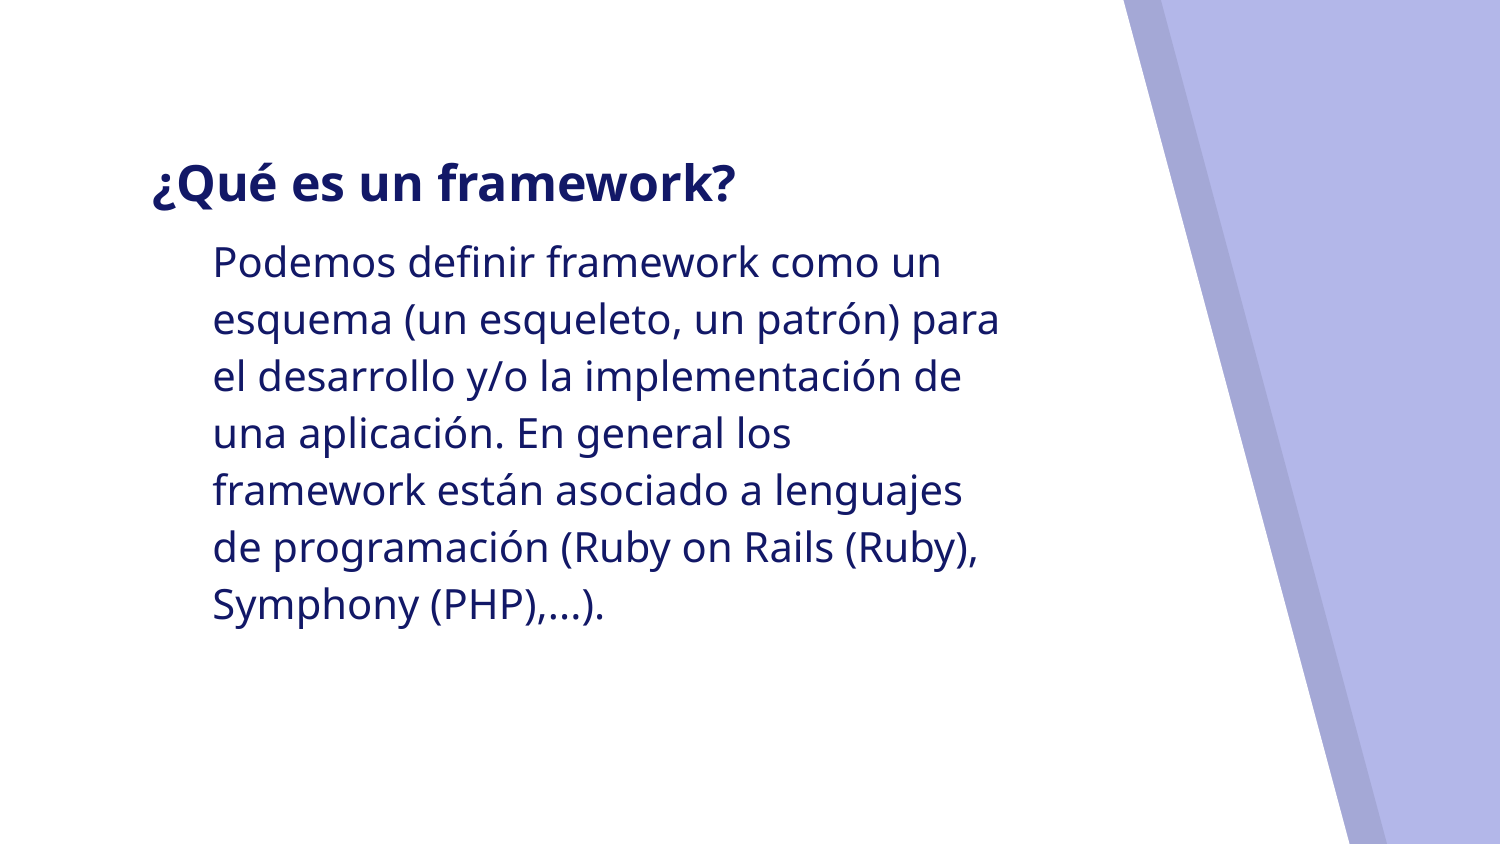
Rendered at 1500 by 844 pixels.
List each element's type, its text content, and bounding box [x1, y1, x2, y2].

title ¿Qué es un framework? [137, 146, 1011, 227]
list Podemos definir framework como un esquema (un esqueleto, un patrón) para el desarrollo y/o la implementación de una aplicación. En general los framework están asociado a lenguajes de programación (Ruby on Rails (Ruby), Symphony (PHP),...). [137, 232, 1011, 621]
